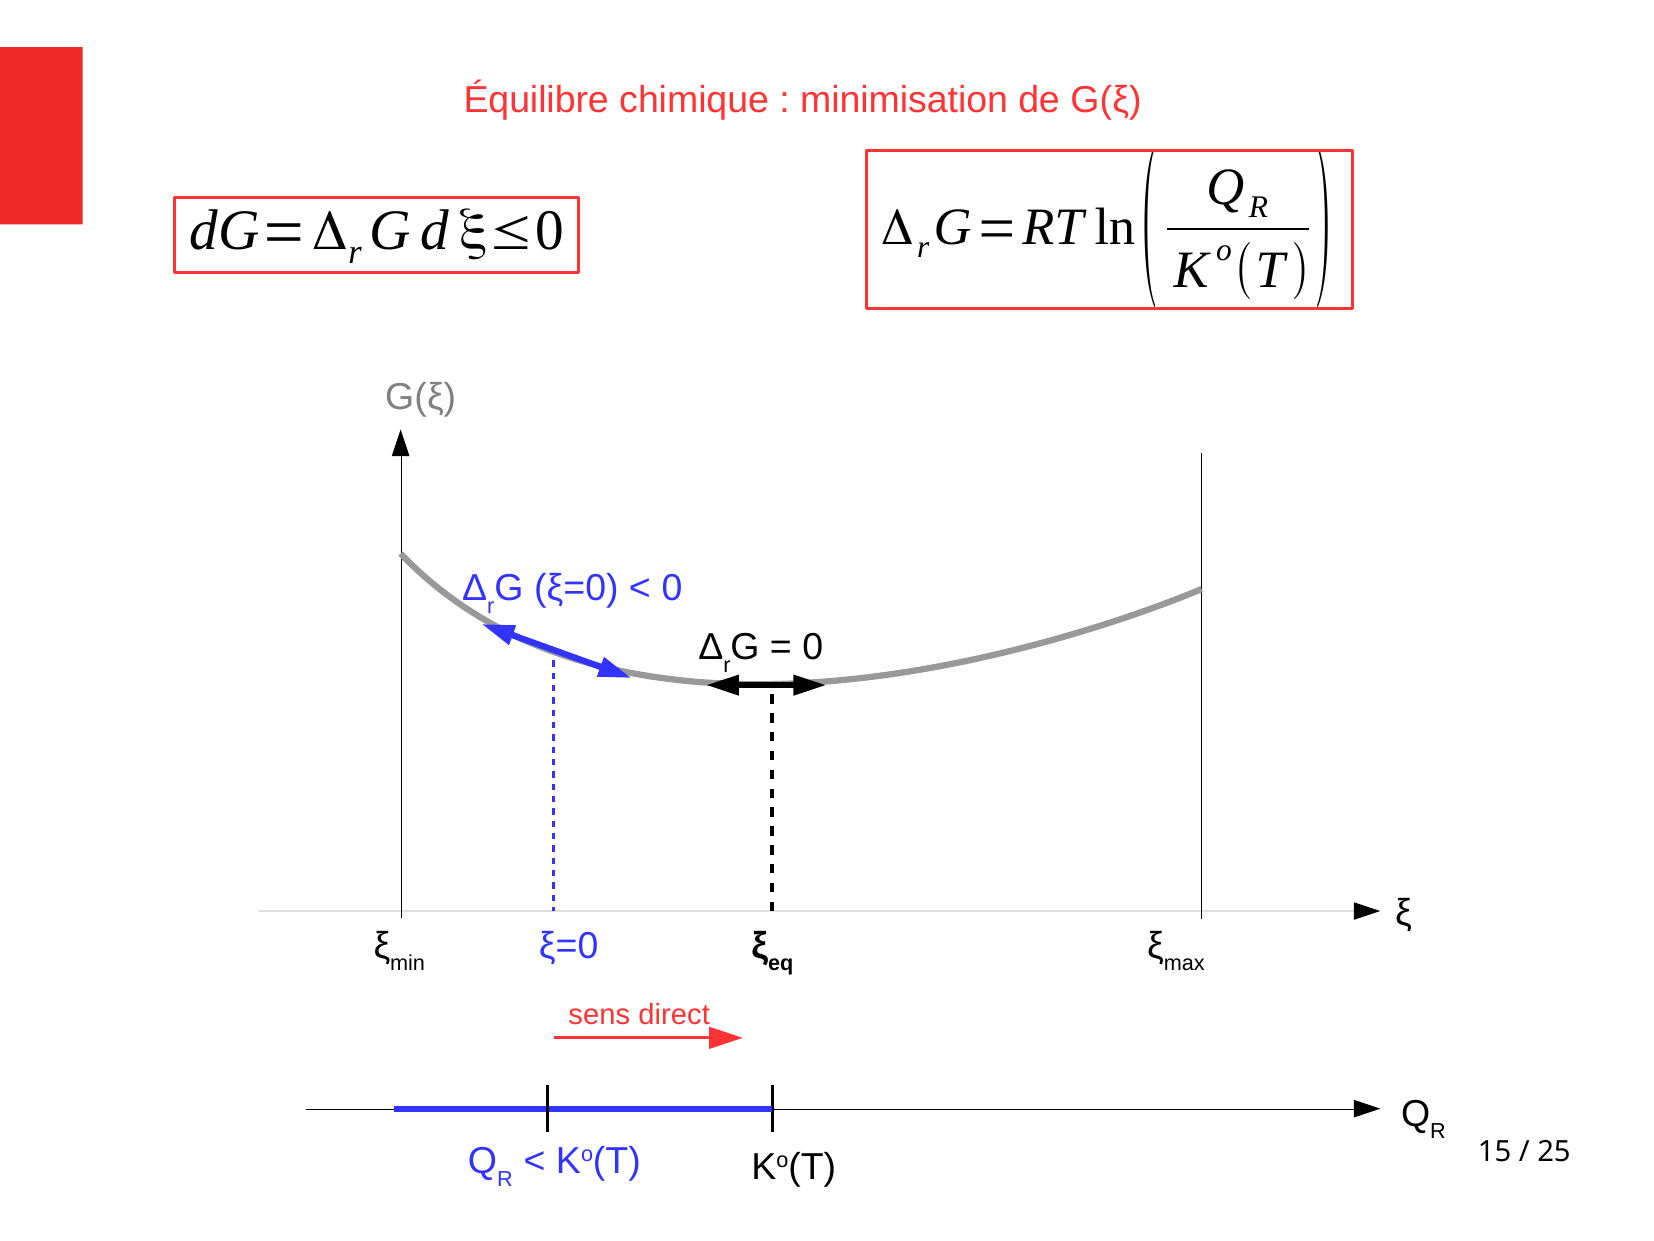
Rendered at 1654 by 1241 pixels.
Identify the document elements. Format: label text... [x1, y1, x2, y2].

text_box Équilibre chimique : minimisation de G(ξ) [448, 70, 1170, 116]
text_box ξ [1380, 884, 1440, 942]
text_box QR [1386, 1085, 1528, 1151]
text_box QR < Ko(T) [453, 1132, 672, 1199]
text_box G(ξ) [370, 368, 489, 426]
text_box ΔrG = 0 [683, 618, 861, 681]
text_box sens direct [553, 990, 731, 1039]
chart [867, 152, 1351, 307]
text_box ΔrG (ξ=0) < 0 [447, 559, 708, 626]
text_box ξmax [1132, 916, 1267, 997]
text_box Ko(T) [736, 1138, 855, 1181]
text_box ξ=0 [524, 916, 619, 997]
text_box ξeq [736, 916, 814, 997]
text_box ξmin [358, 916, 454, 997]
chart [175, 199, 578, 272]
